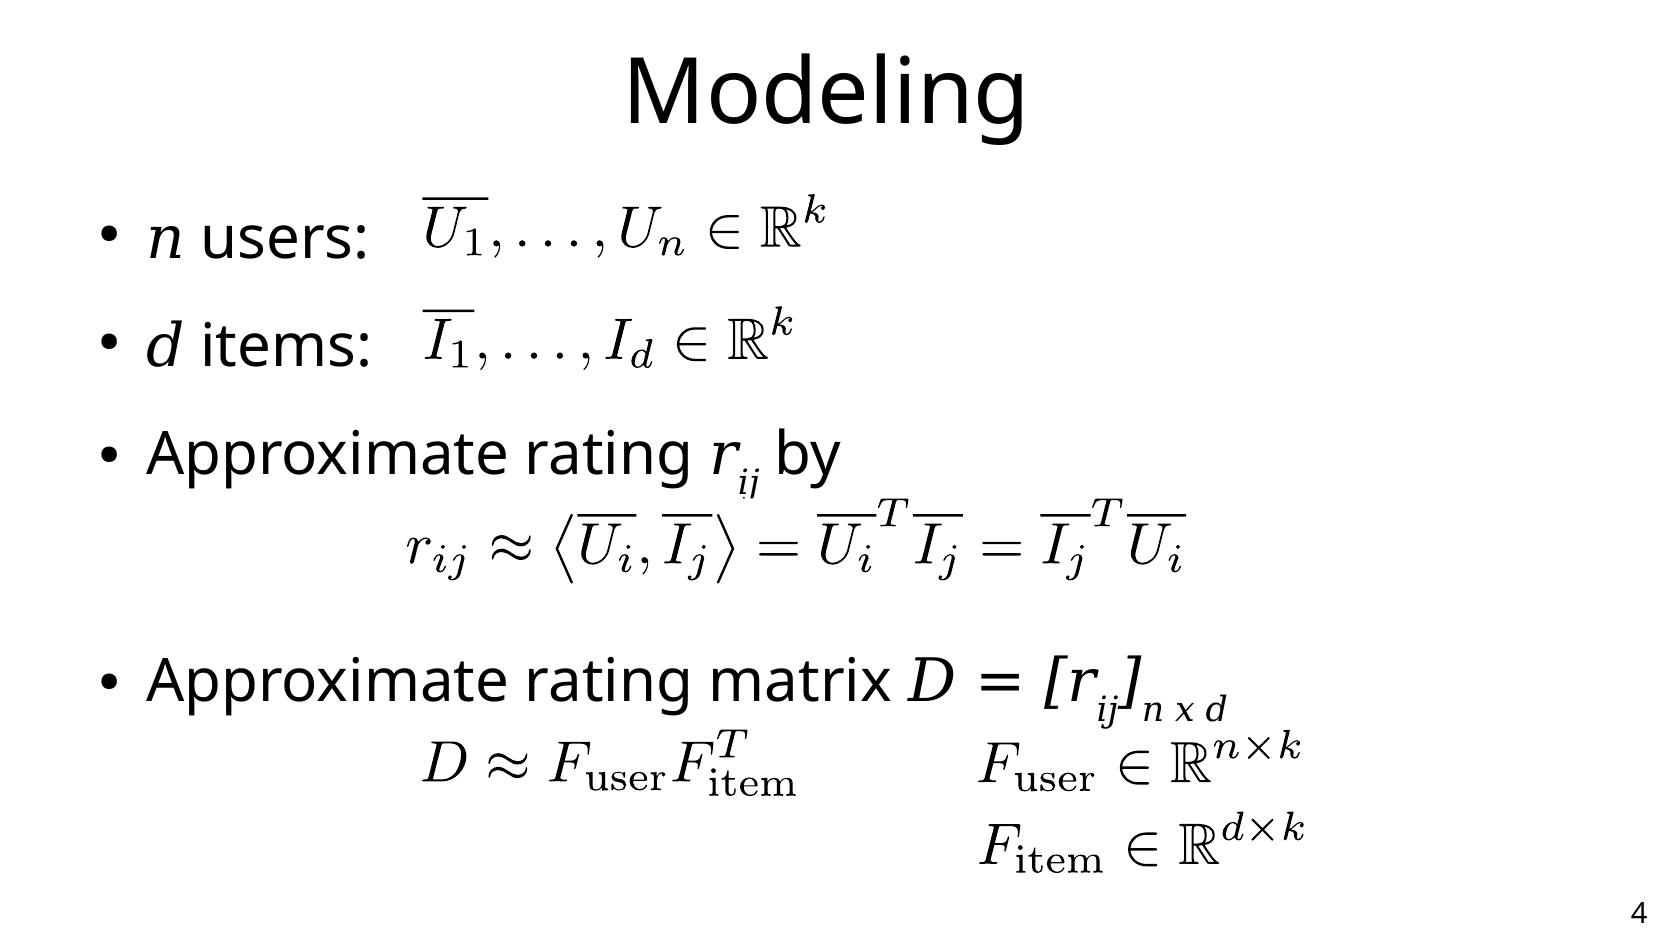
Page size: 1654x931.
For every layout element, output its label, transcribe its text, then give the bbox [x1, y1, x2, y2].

list n users: d items: Approximate rating rij by Approximate rating matrix D = [rij]n x d [82, 193, 1571, 734]
text_box [976, 811, 1307, 874]
text_box [422, 306, 795, 371]
title Modeling [82, 9, 1571, 166]
text_box [419, 729, 798, 797]
text_box [405, 498, 1187, 584]
text_box [975, 729, 1303, 792]
text_box [422, 194, 828, 258]
